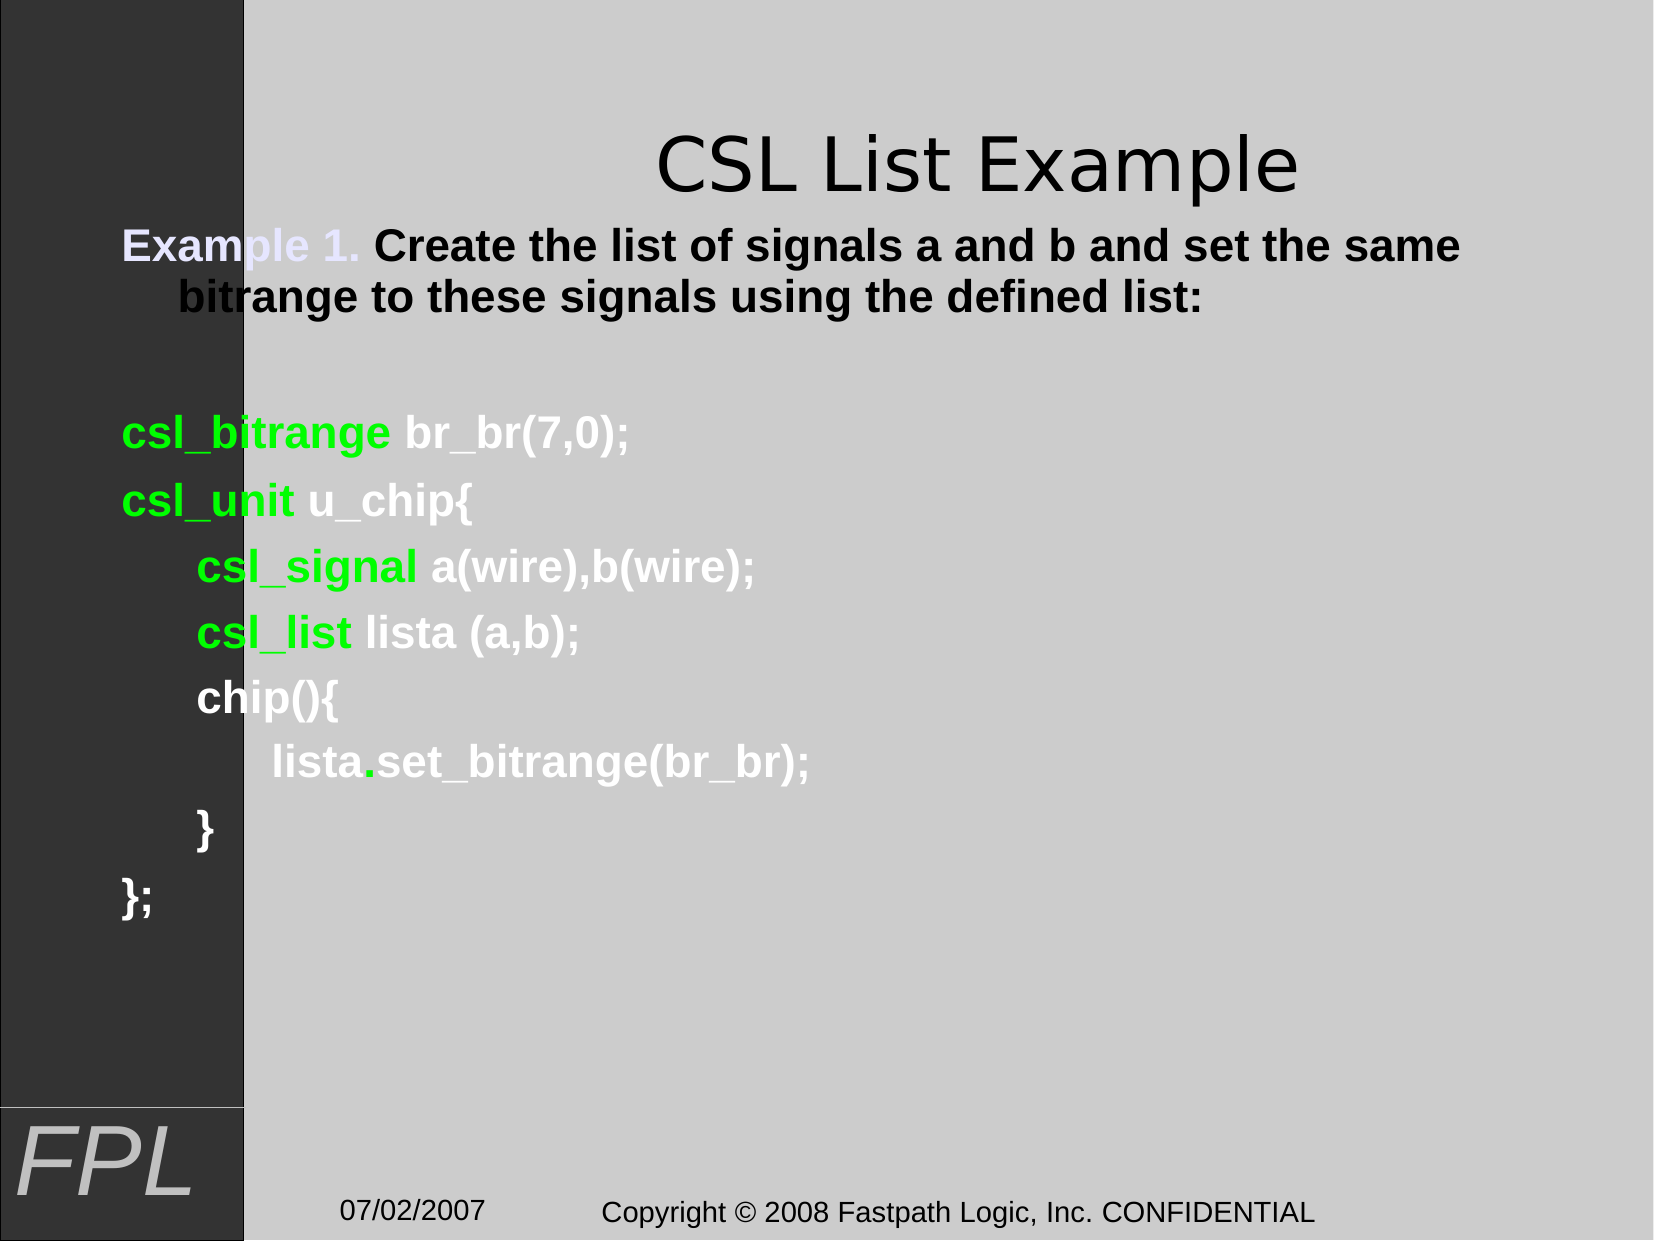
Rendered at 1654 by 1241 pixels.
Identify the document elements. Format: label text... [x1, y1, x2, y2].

list Example 1. Create the list of signals a and b and set the same bitrange to these signals using the defined list: csl_bitrange br_br(7,0); csl_unit u_chip{ csl_signal a(wire),b(wire); csl_list lista (a,b); chip(){ lista.set_bitrange(br_br); } }; [121, 220, 1561, 1118]
title CSL List Example [427, 57, 1530, 220]
